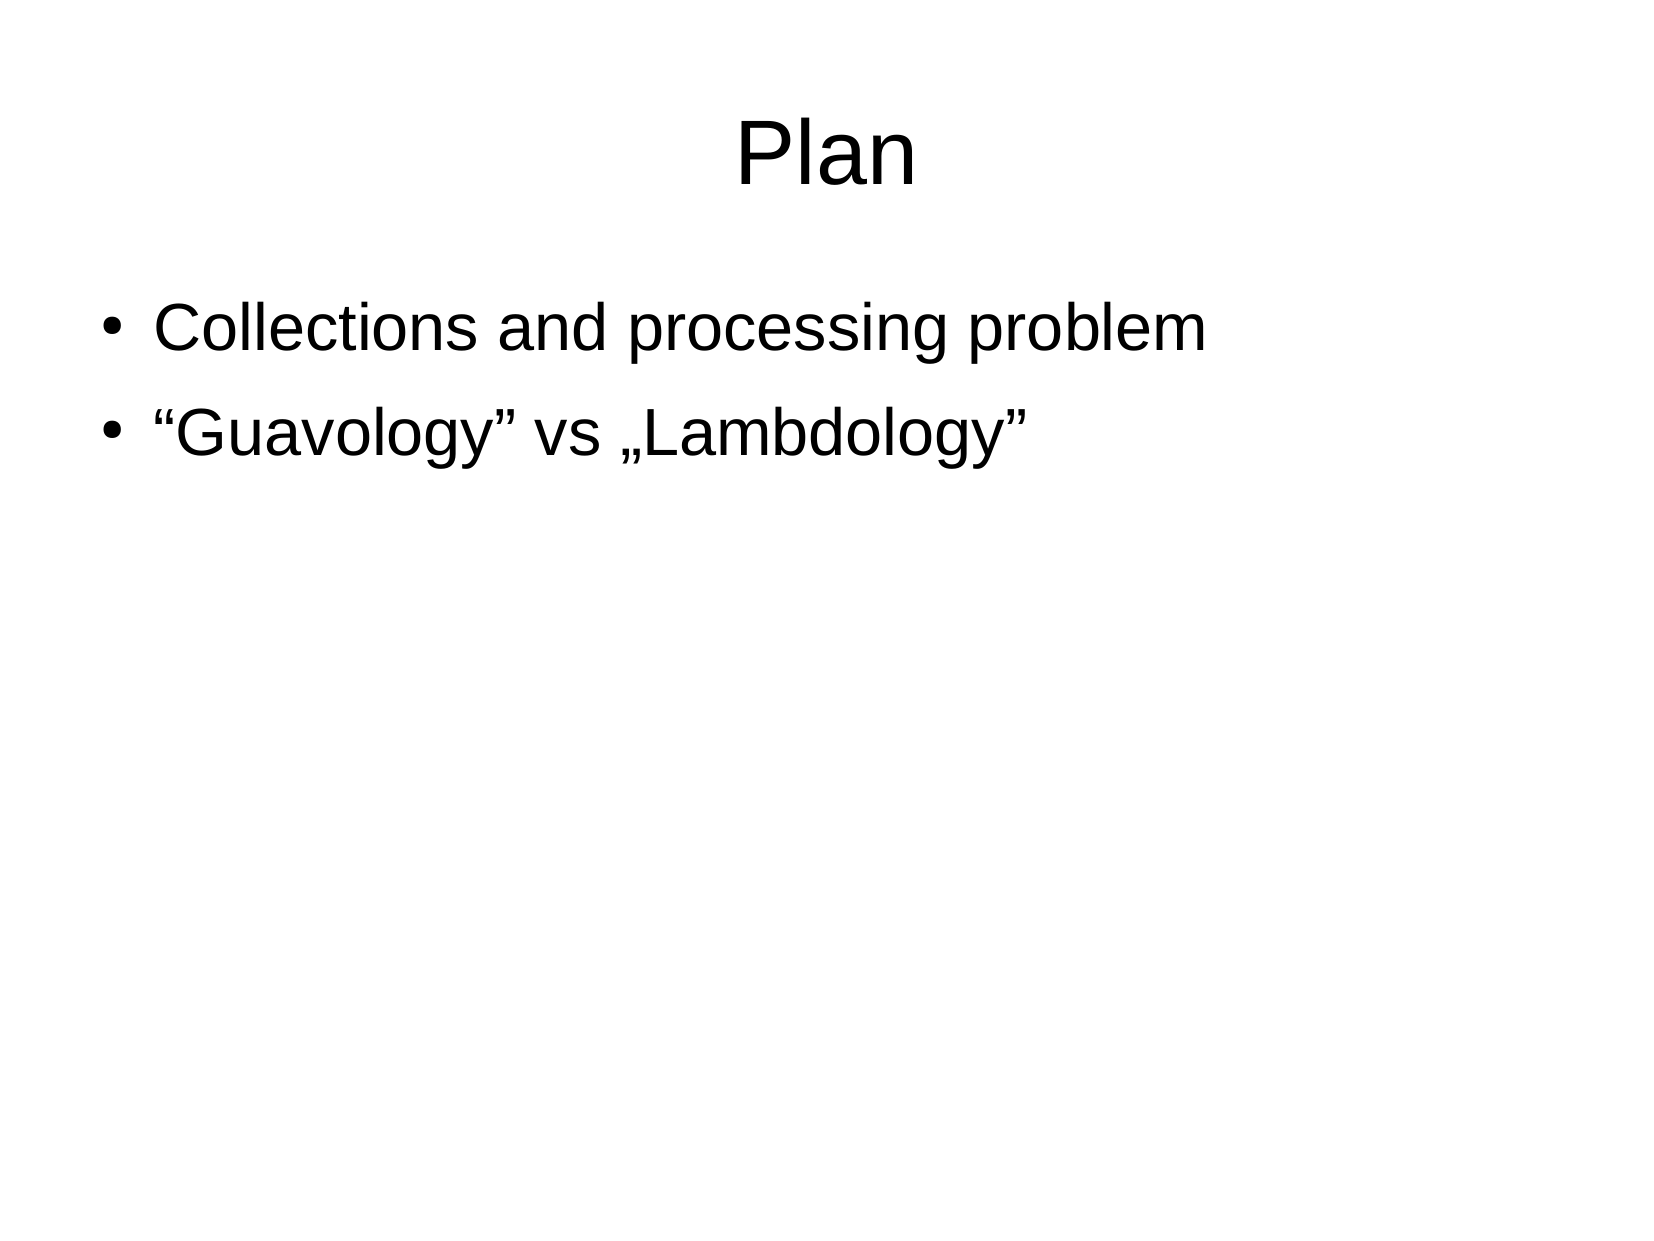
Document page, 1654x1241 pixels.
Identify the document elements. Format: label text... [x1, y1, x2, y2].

list Collections and processing problem “Guavology” vs „Lambdology” [82, 290, 1548, 1010]
title Plan [82, 49, 1571, 257]
